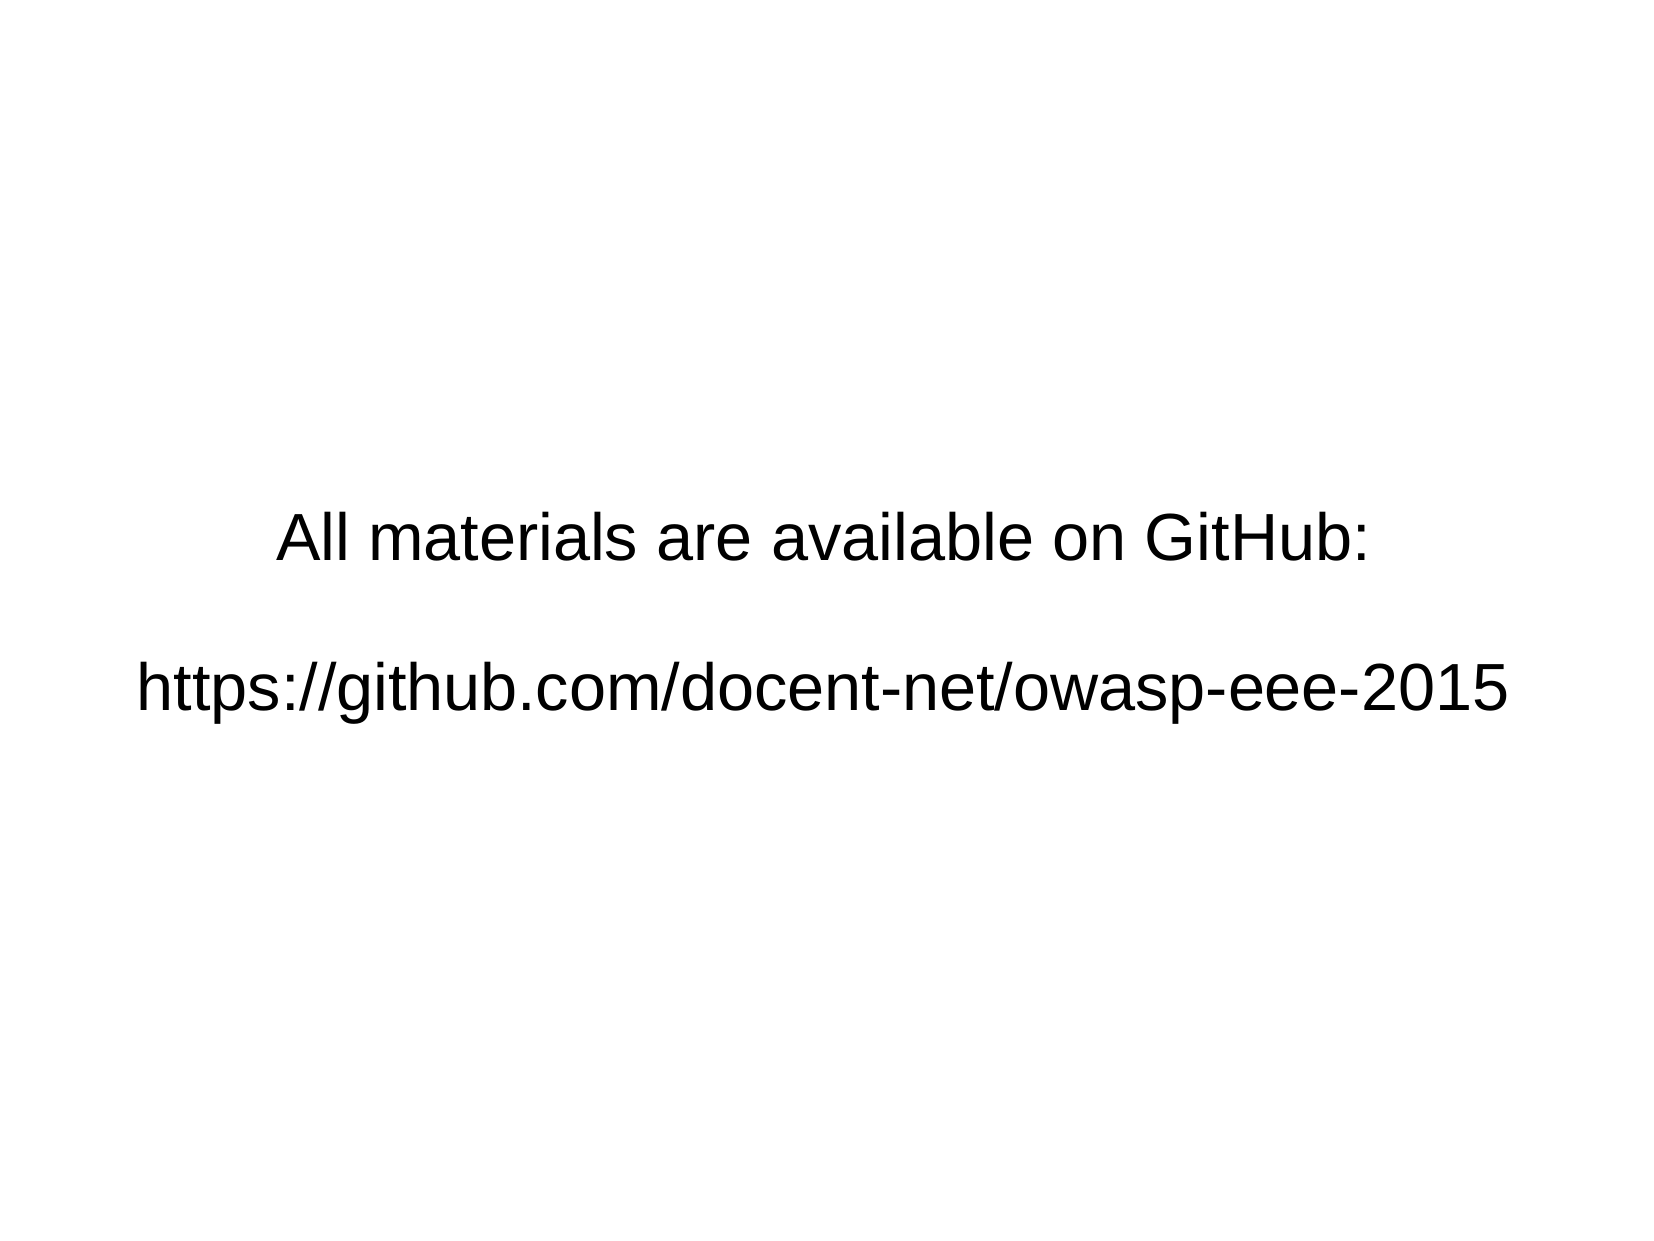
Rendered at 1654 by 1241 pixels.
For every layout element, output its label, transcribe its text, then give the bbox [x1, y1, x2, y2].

text_box All materials are available on GitHub: https://github.com/docent-net/owasp-eee-2015 [122, 492, 1532, 748]
